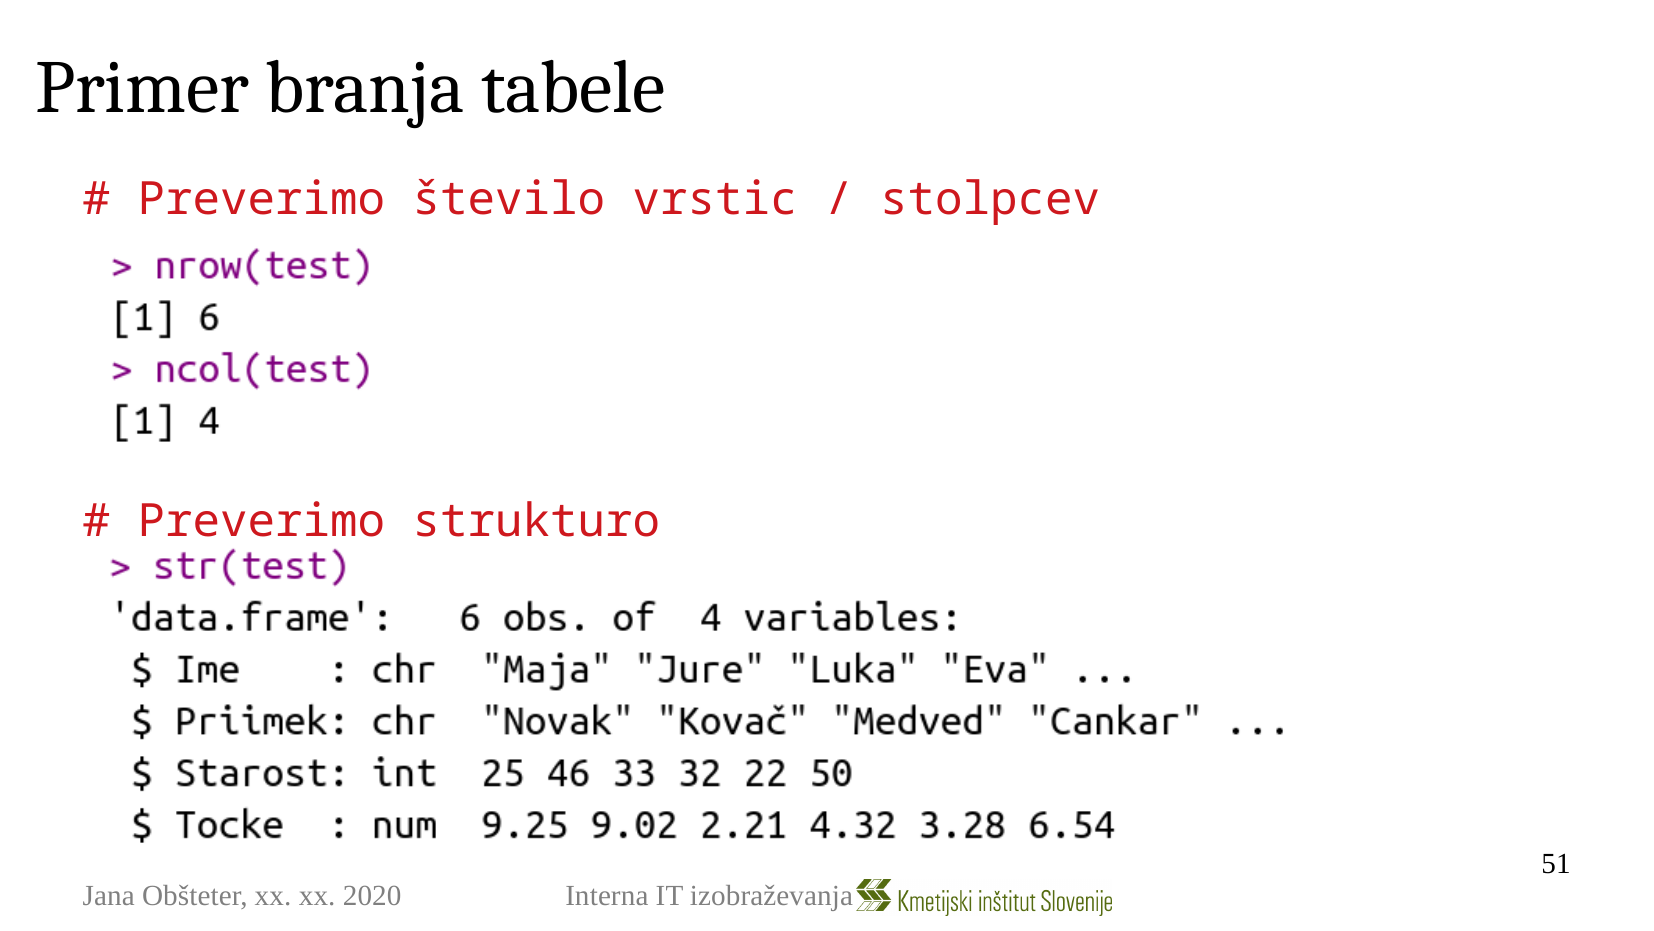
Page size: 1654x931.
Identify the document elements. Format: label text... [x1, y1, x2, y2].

title Primer branja tabele [35, 21, 1524, 154]
picture [100, 543, 1308, 854]
list # Preverimo število vrstic / stolpcev # Preverimo strukturo [82, 165, 1642, 827]
picture [100, 241, 422, 456]
picture [856, 879, 1112, 916]
